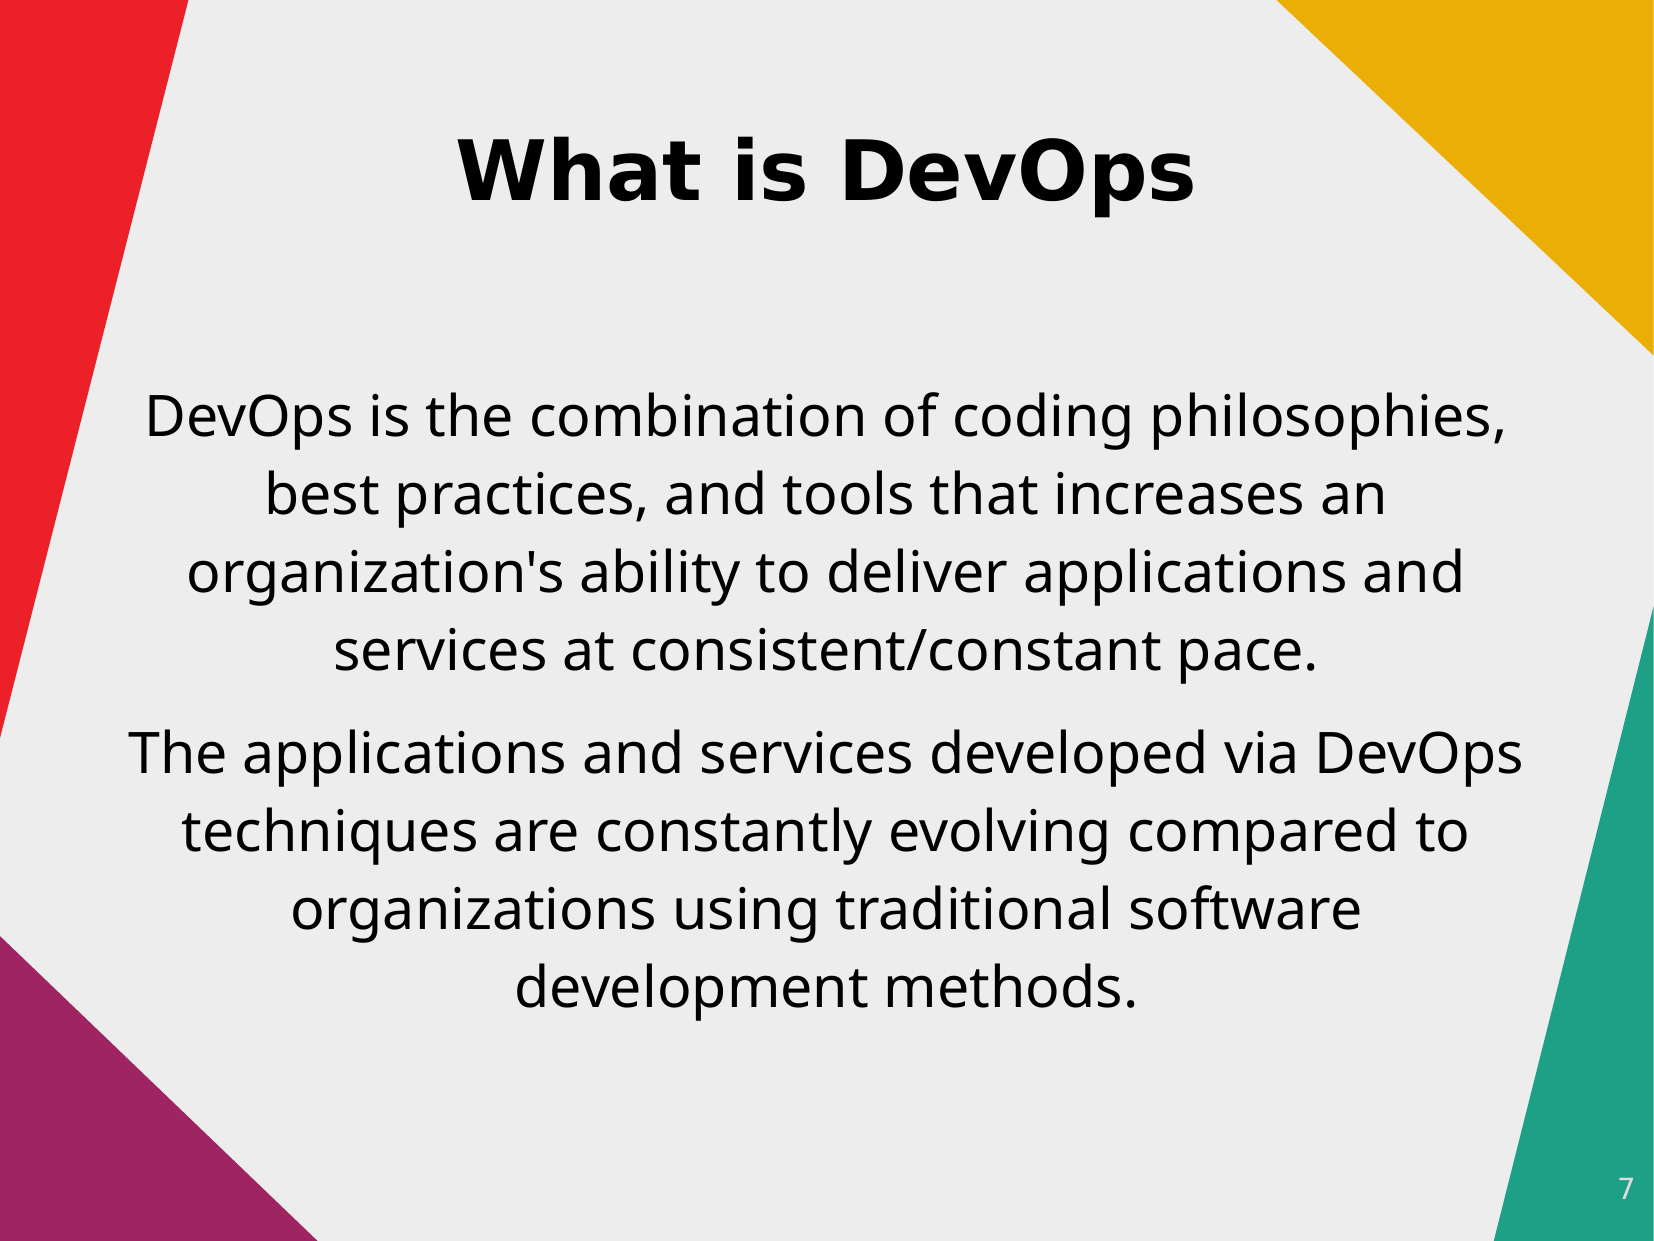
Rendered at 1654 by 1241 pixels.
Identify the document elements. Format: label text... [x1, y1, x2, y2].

title What is DevOps [114, 73, 1539, 271]
list DevOps is the combination of coding philosophies, best practices, and tools that increases an organization's ability to deliver applications and services at consistent/constant pace. The applications and services developed via DevOps techniques are constantly evolving compared to organizations using traditional software development methods. [114, 375, 1539, 1033]
